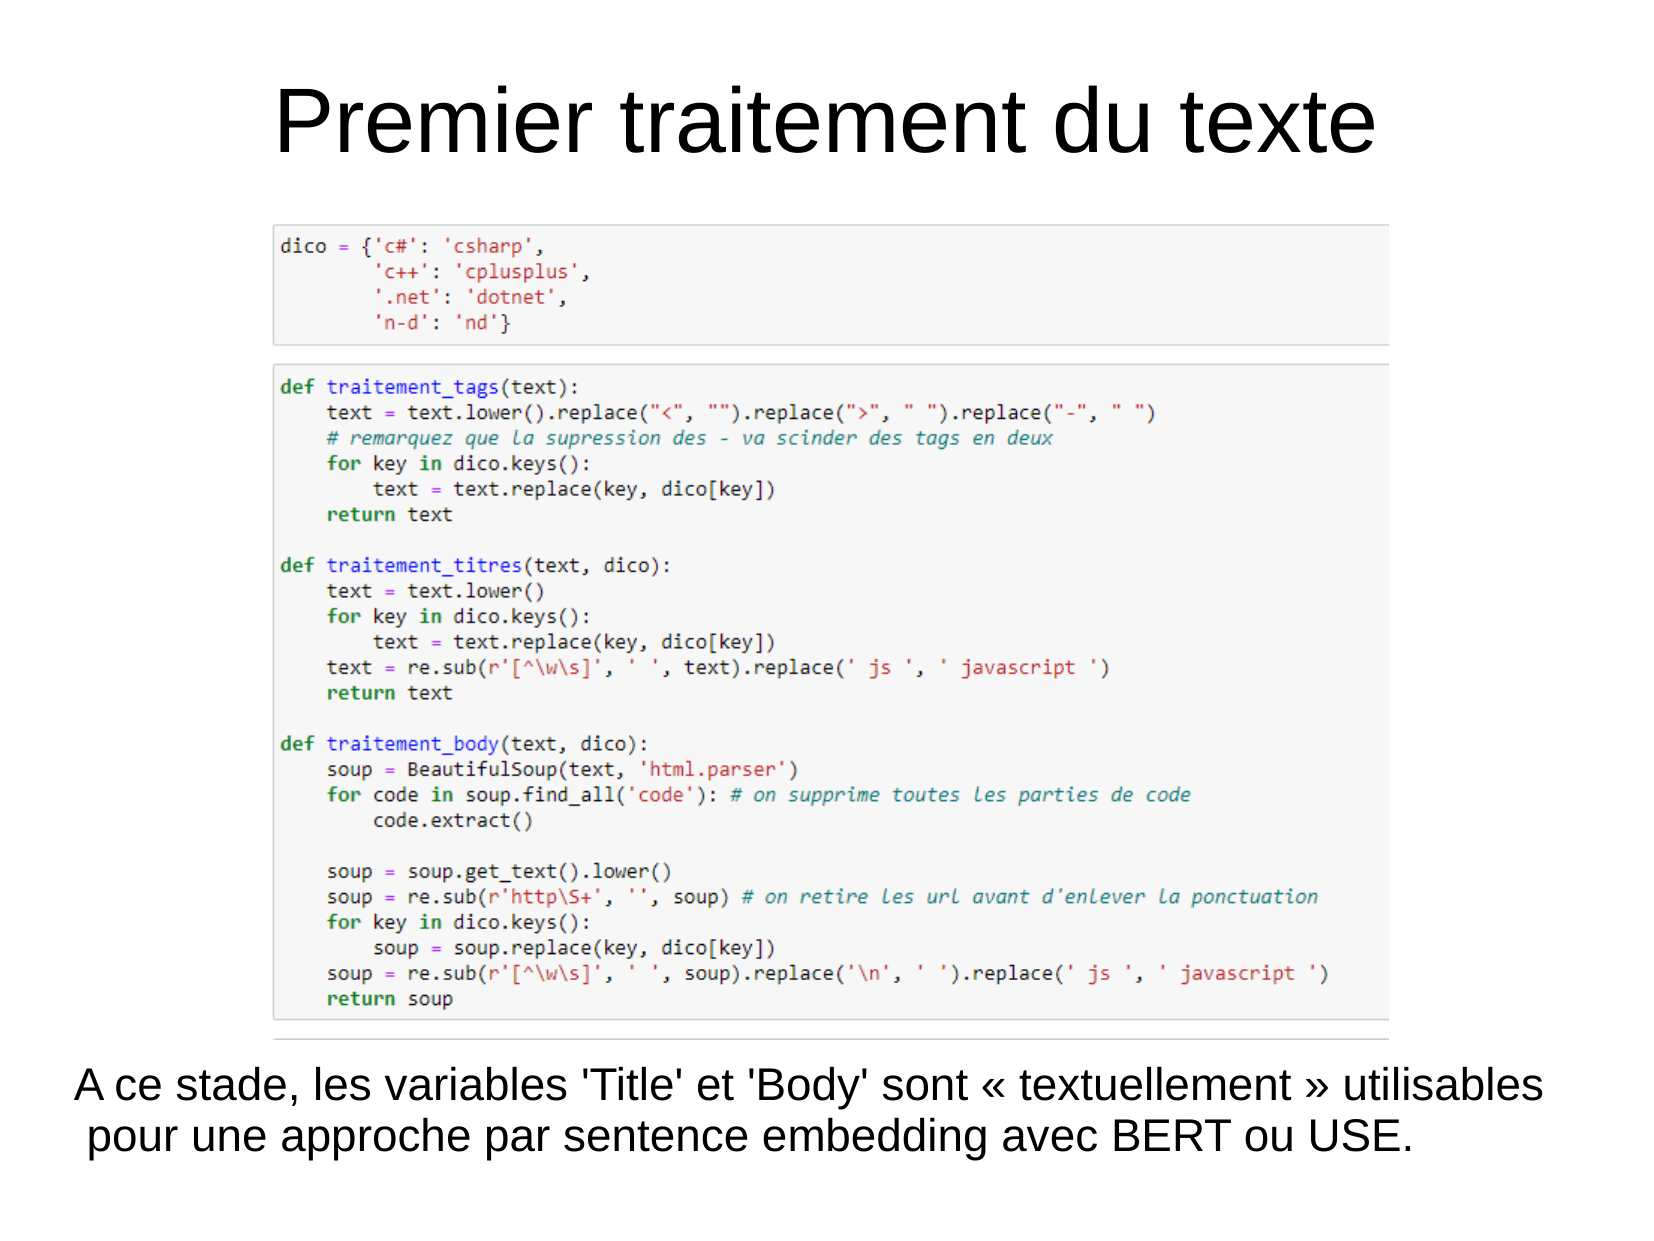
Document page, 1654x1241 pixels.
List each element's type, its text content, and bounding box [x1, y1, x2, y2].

text_box A ce stade, les variables 'Title' et 'Body' sont « textuellement » utilisables pour une approche par sentence embedding avec BERT ou USE. [59, 1051, 1654, 1241]
title Premier traitement du texte [82, 17, 1571, 225]
picture [264, 220, 1389, 1040]
